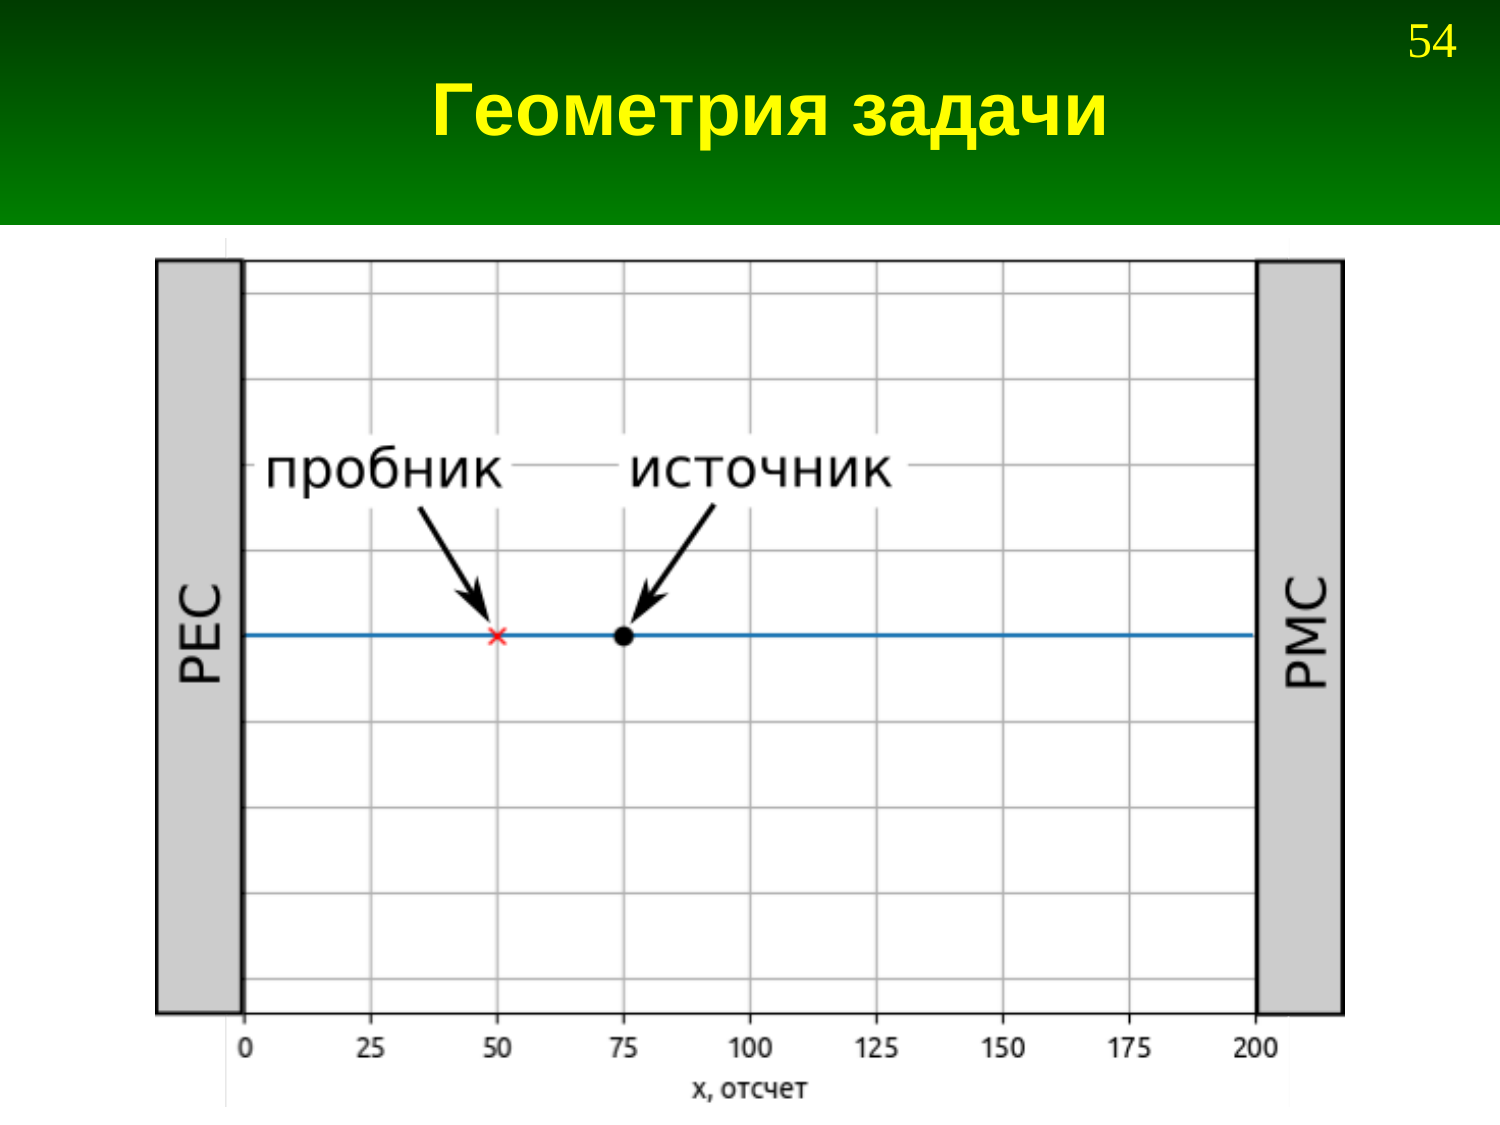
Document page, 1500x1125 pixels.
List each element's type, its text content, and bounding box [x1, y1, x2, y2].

picture [155, 238, 1345, 1107]
title Геометрия задачи [100, 7, 1441, 204]
